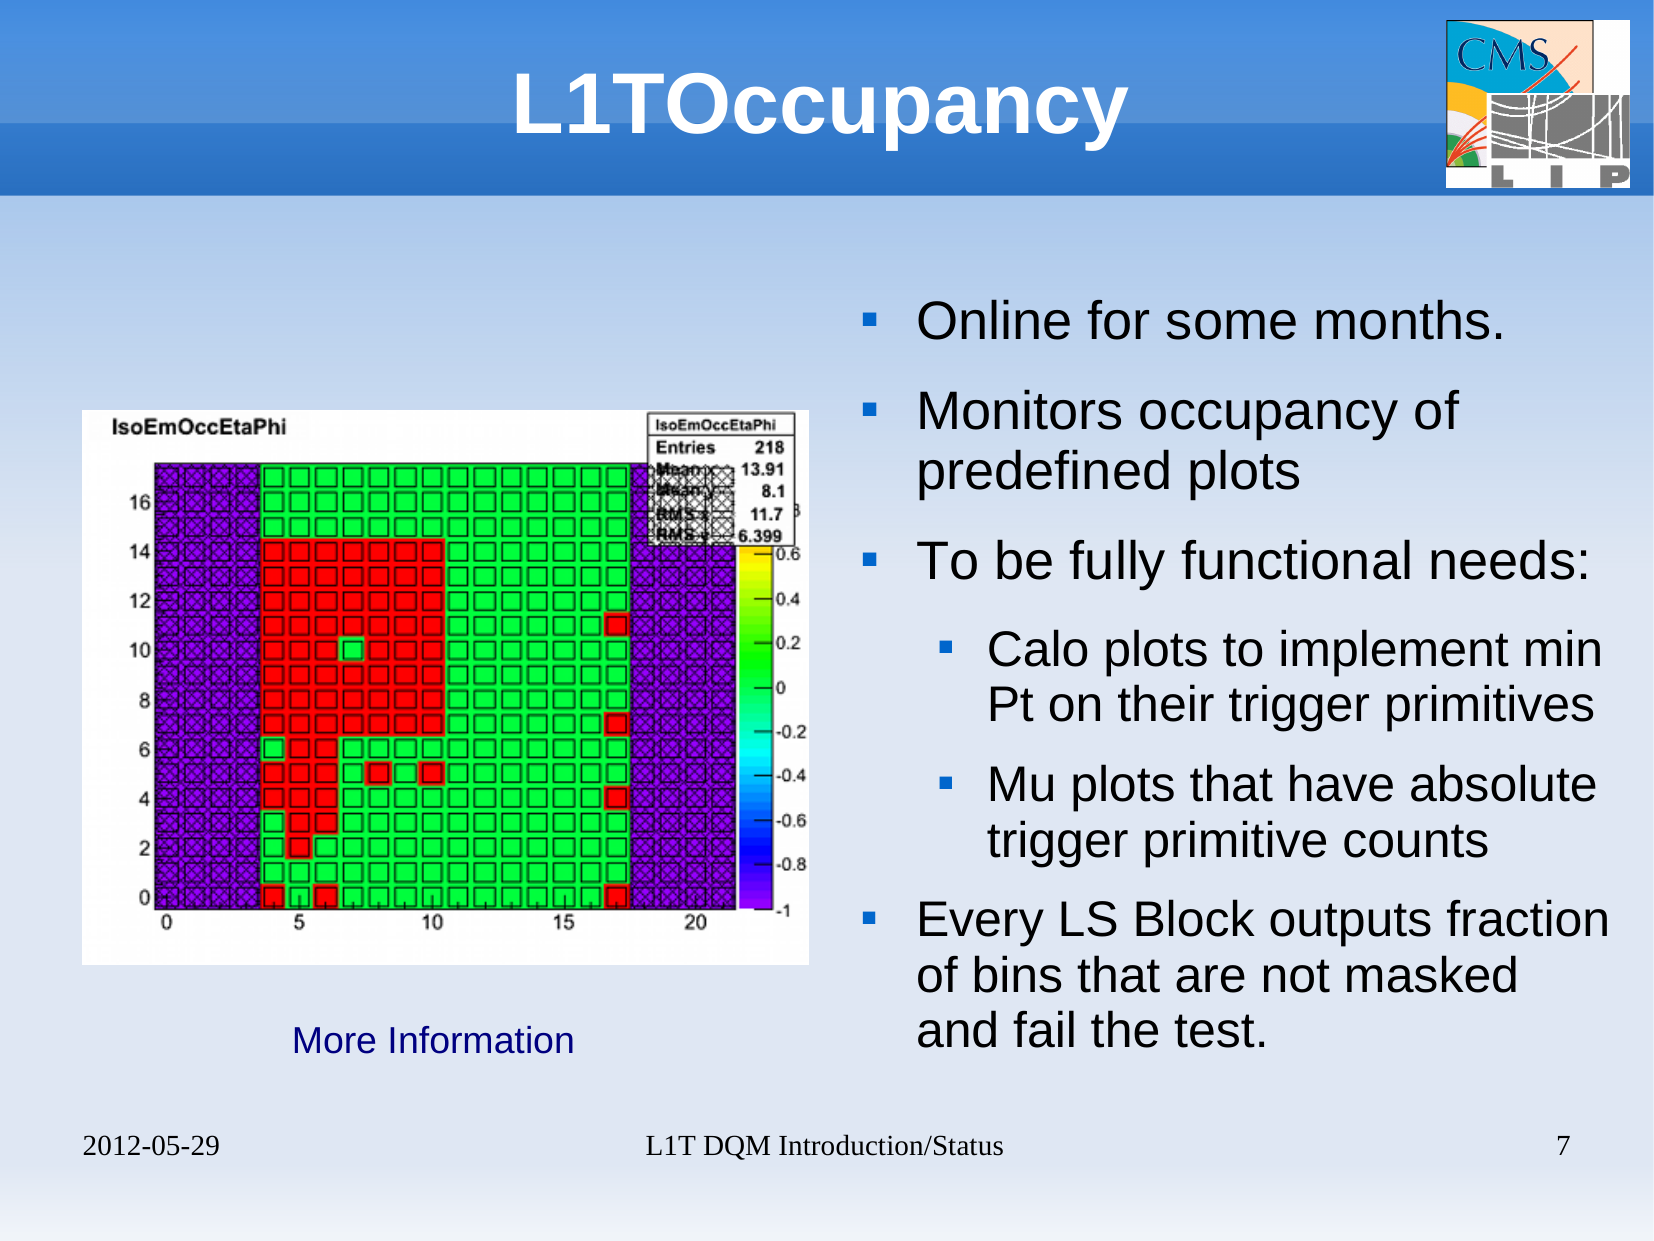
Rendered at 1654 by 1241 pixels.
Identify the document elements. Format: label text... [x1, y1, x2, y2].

picture [0, 0, 1654, 1241]
list Online for some months. Monitors occupancy of predefined plots To be fully functional needs: Calo plots to implement min Pt on their trigger primitives Mu plots that have absolute trigger primitive counts Every LS Block outputs fraction of bins that are not masked and fail the test. [845, 290, 1613, 1109]
title L1TOccupancy [76, 0, 1565, 208]
text_box More Information [277, 1012, 638, 1083]
